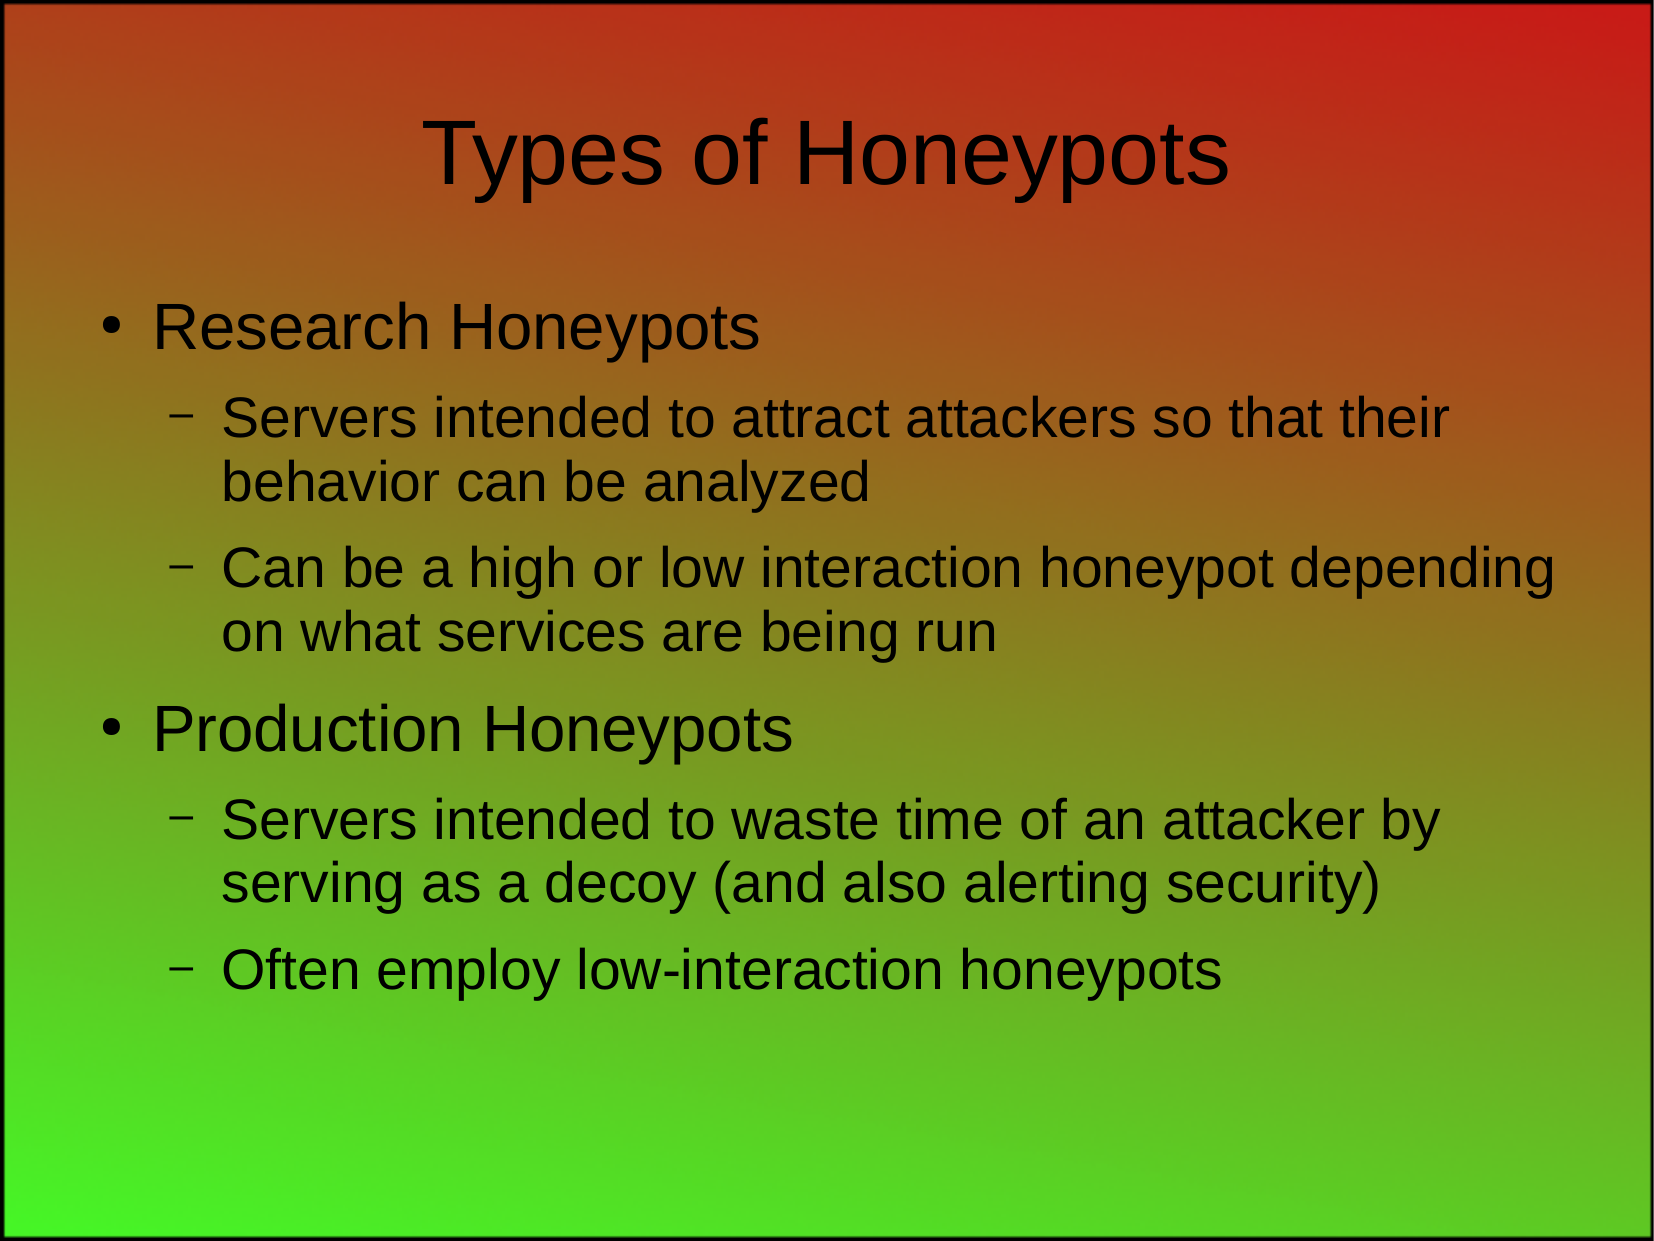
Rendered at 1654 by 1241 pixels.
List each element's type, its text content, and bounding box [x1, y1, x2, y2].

picture [0, 0, 1654, 1241]
list Research Honeypots Servers intended to attract attackers so that their behavior can be analyzed Can be a high or low interaction honeypot depending on what services are being run Production Honeypots Servers intended to waste time of an attacker by serving as a decoy (and also alerting security) Often employ low-interaction honeypots [82, 290, 1571, 1010]
title Types of Honeypots [82, 49, 1571, 257]
